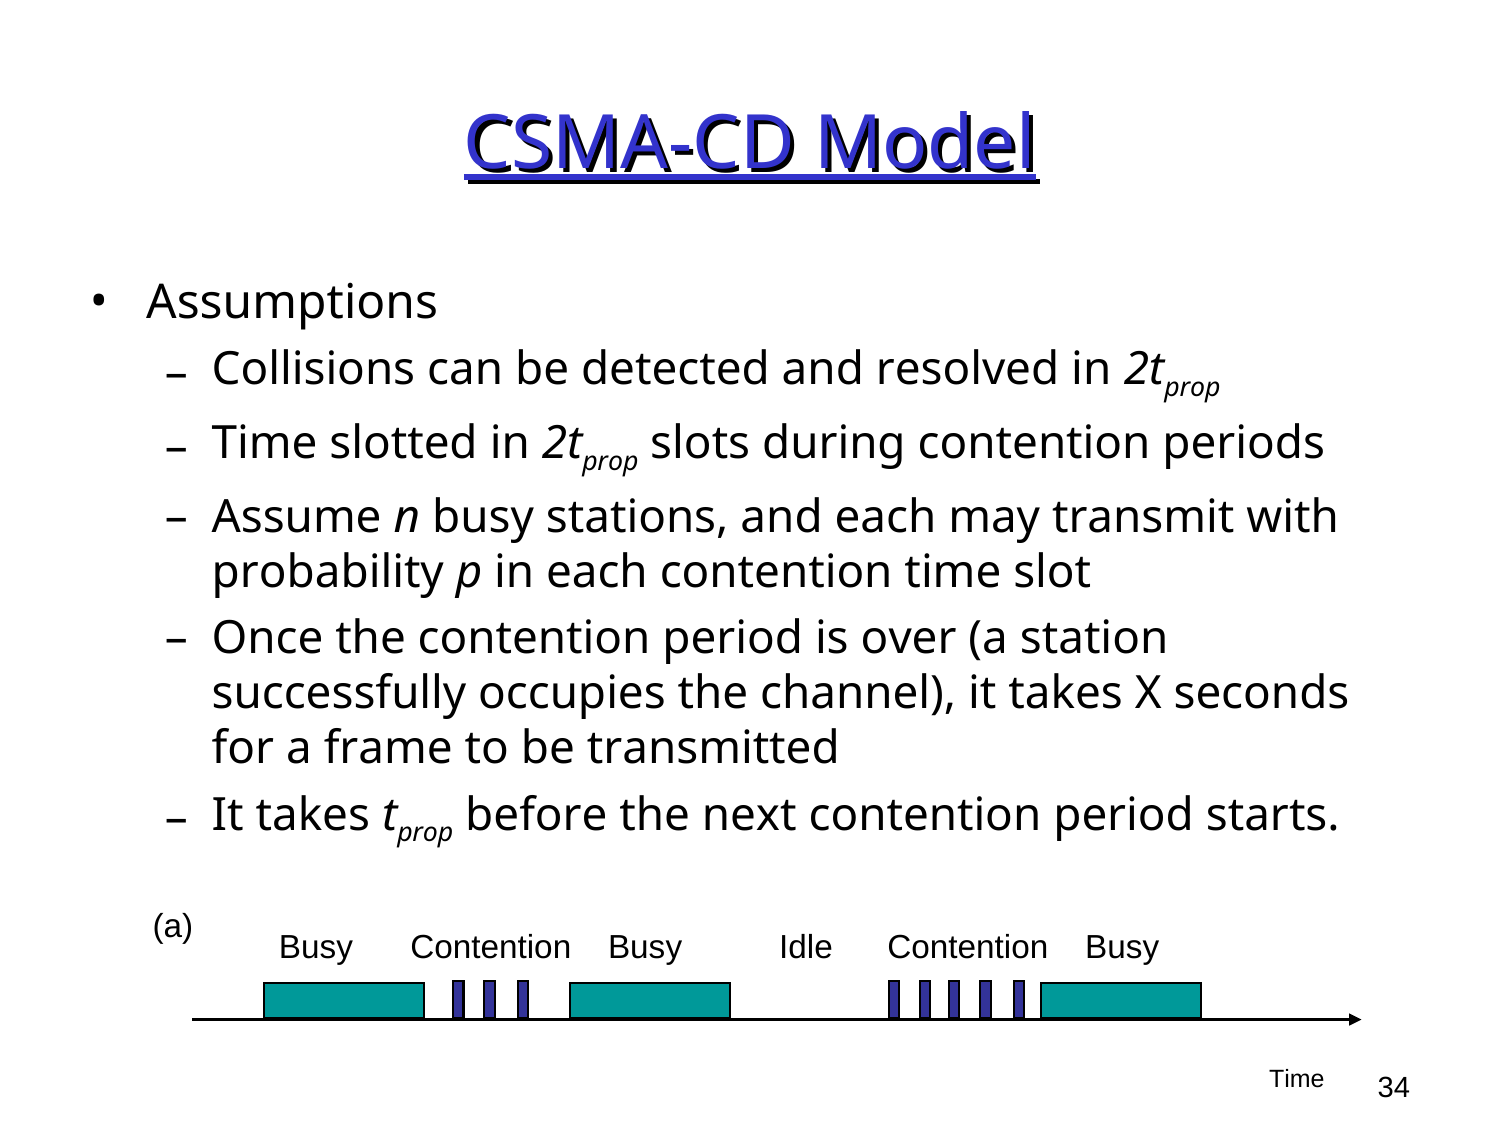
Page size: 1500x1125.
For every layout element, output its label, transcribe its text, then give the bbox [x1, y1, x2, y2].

text_box [569, 983, 731, 1019]
title CSMA-CD Model [75, 45, 1426, 233]
text_box [888, 981, 899, 1019]
text_box [263, 983, 424, 1019]
text_box Contention [395, 918, 587, 973]
text_box [948, 981, 960, 1019]
text_box Contention [872, 918, 1064, 973]
text_box Busy [593, 918, 698, 973]
text_box [1013, 981, 1024, 1019]
text_box (a) [124, 896, 221, 952]
text_box [1040, 983, 1202, 1019]
text_box Busy [1070, 918, 1175, 973]
text_box Busy [264, 918, 369, 973]
text_box [517, 981, 529, 1019]
text_box Time [1214, 1054, 1380, 1100]
list Assumptions Collisions can be detected and resolved in 2tprop Time slotted in 2tprop slots during contention periods Assume n busy stations, and each may transmit with probability p in each contention time slot Once the contention period is over (a station successfully occupies the channel), it takes X seconds for a frame to be transmitted It takes tprop before the next contention period starts. [75, 262, 1426, 1039]
text_box Idle [764, 918, 848, 973]
text_box [919, 981, 931, 1019]
text_box [980, 981, 991, 1019]
text_box [484, 981, 495, 1019]
text_box [453, 981, 464, 1019]
